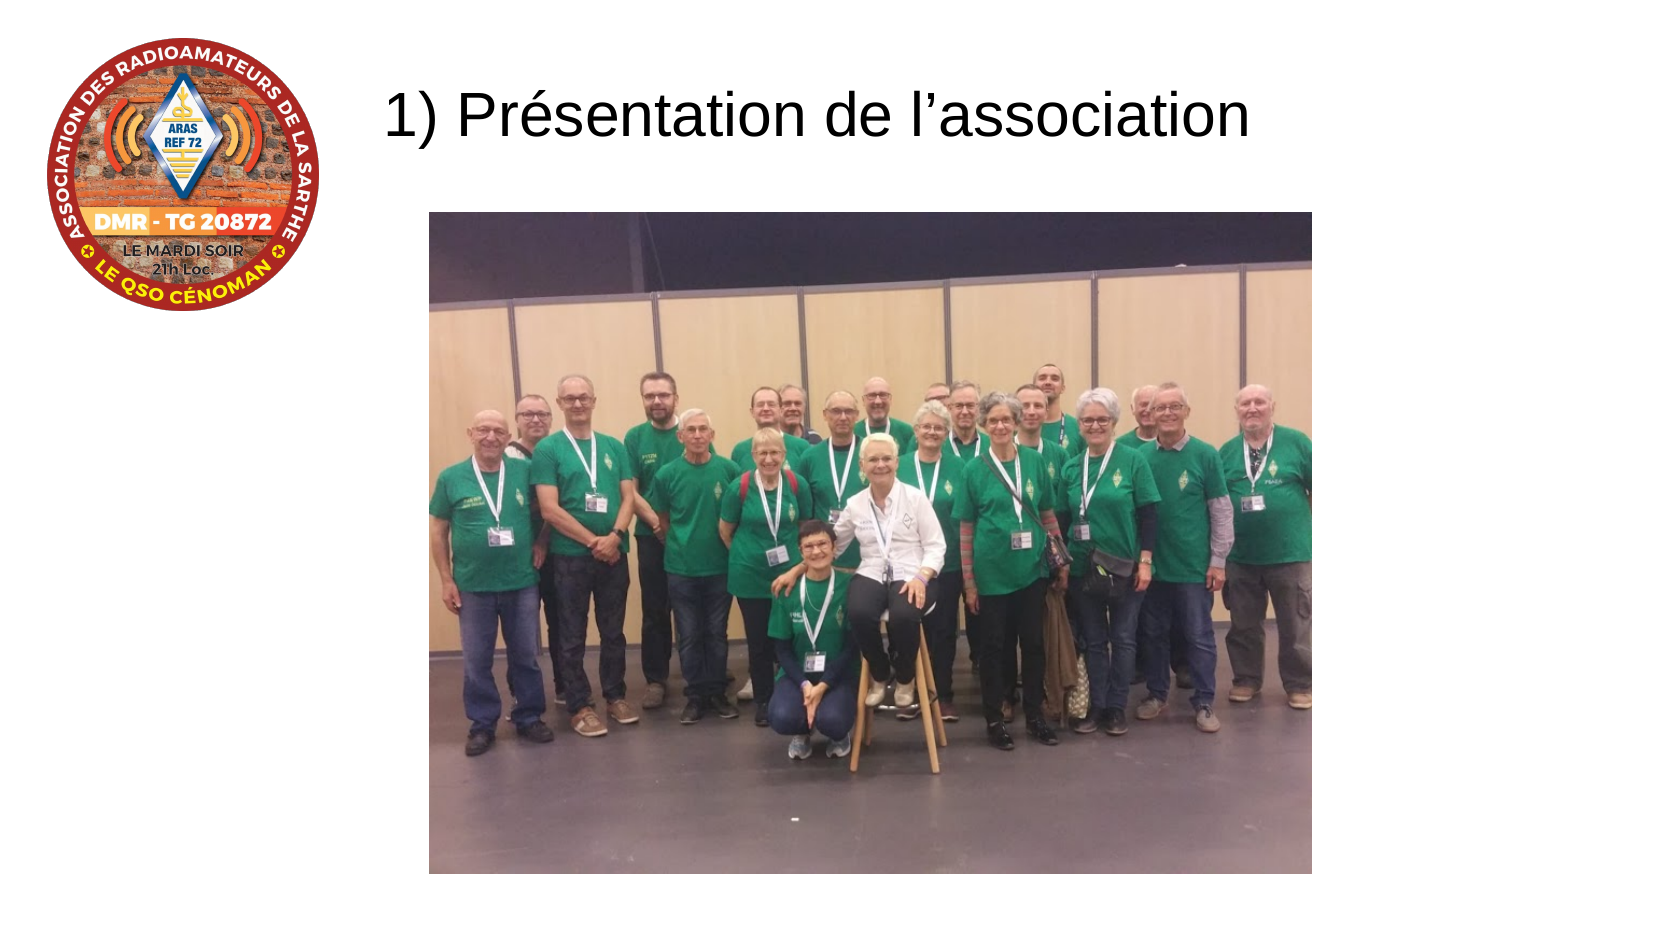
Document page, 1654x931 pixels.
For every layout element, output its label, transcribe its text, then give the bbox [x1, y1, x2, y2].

picture [47, 38, 319, 311]
title 1) Présentation de l’association [82, 37, 1571, 193]
picture [429, 212, 1312, 875]
